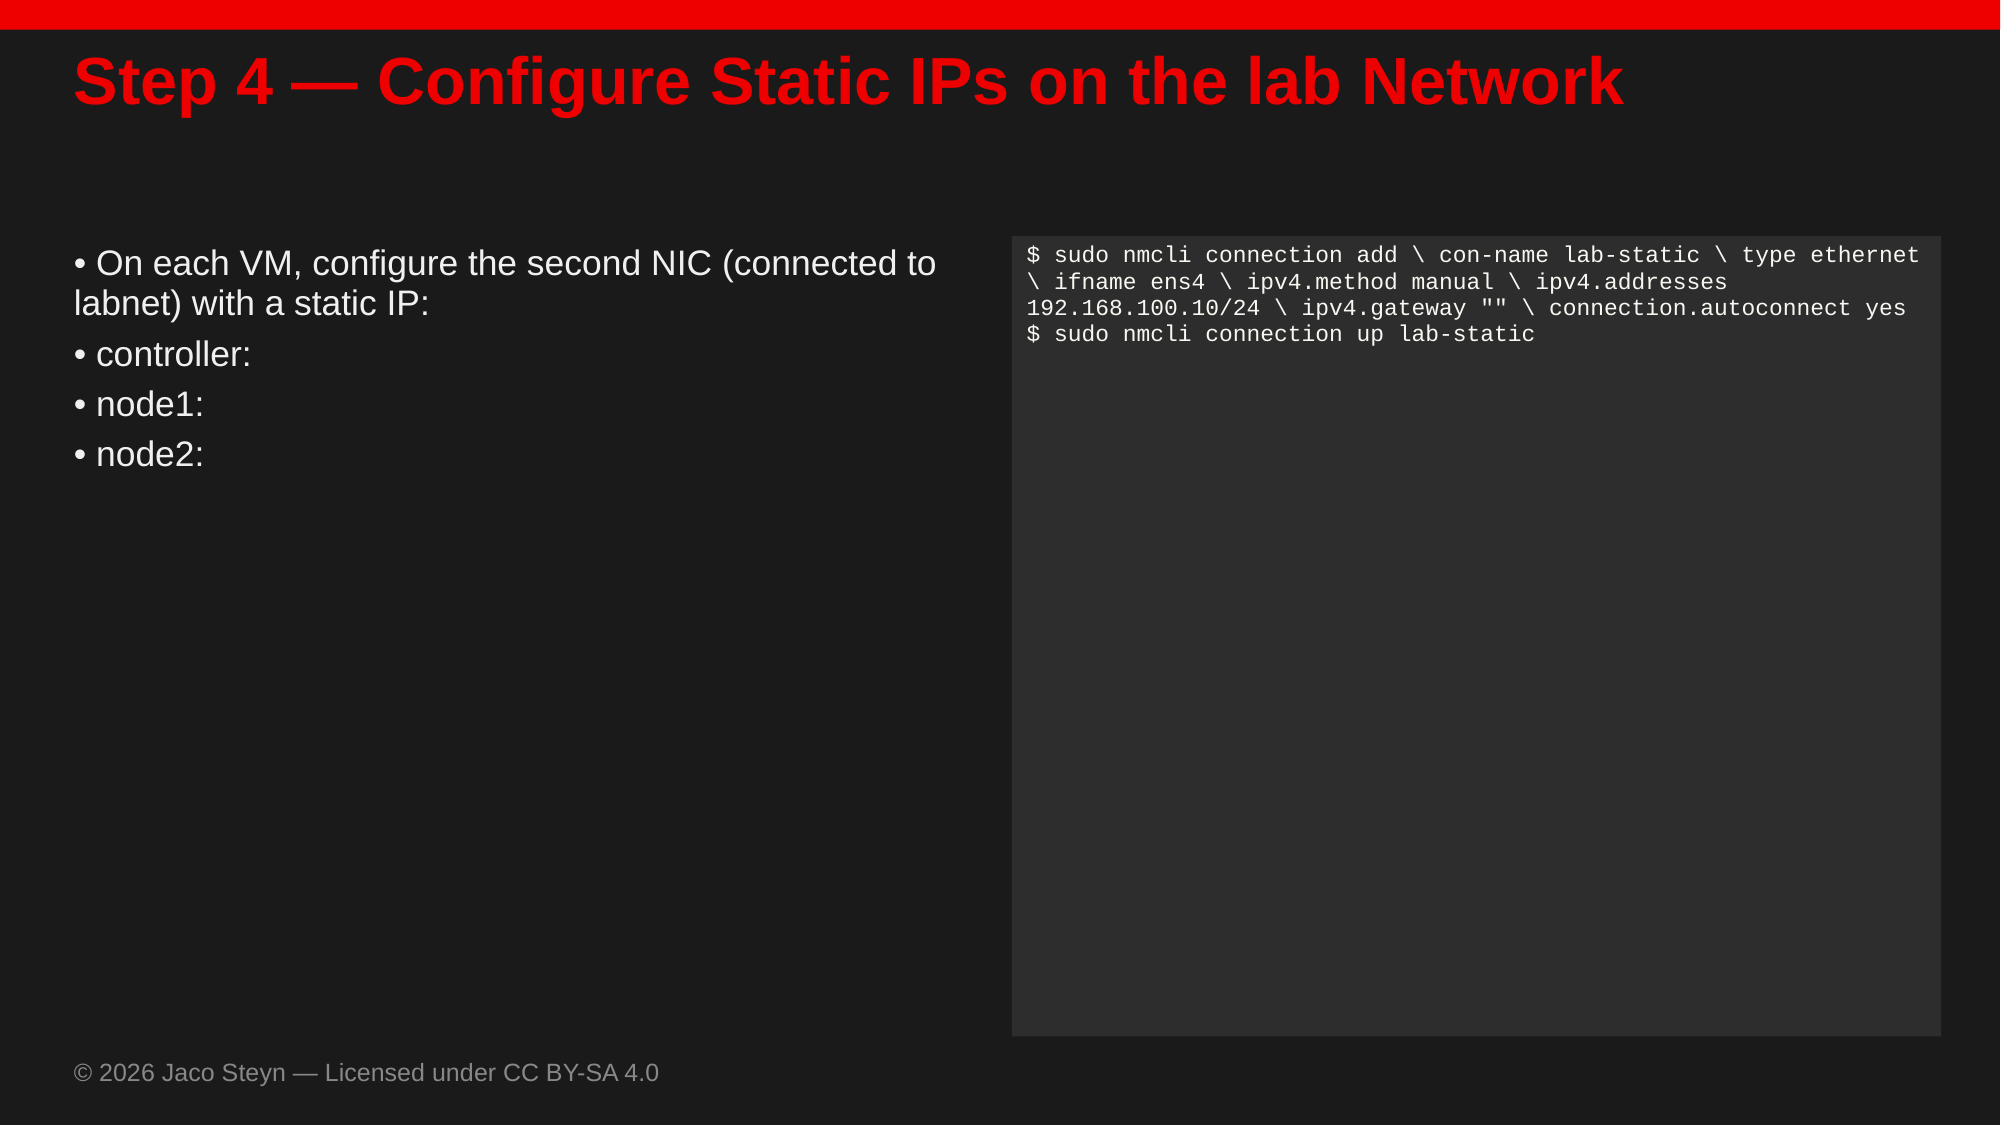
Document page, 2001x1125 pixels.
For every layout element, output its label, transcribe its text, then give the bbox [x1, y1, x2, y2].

text_box [0, 0, 2001, 30]
text_box $ sudo nmcli connection add \ con-name lab-static \ type ethernet \ ifname ens4 \ ipv4.method manual \ ipv4.addresses 192.168.100.10/24 \ ipv4.gateway "" \ connection.autoconnect yes $ sudo nmcli connection up lab-static [1011, 236, 1942, 1037]
text_box • On each VM, configure the second NIC (connected to labnet) with a static IP: • controller: • node1: • node2: [59, 236, 989, 1037]
text_box © 2026 Jaco Steyn — Licensed under CC BY-SA 4.0 [59, 1051, 1942, 1093]
text_box Step 4 — Configure Static IPs on the lab Network [59, 36, 1942, 208]
